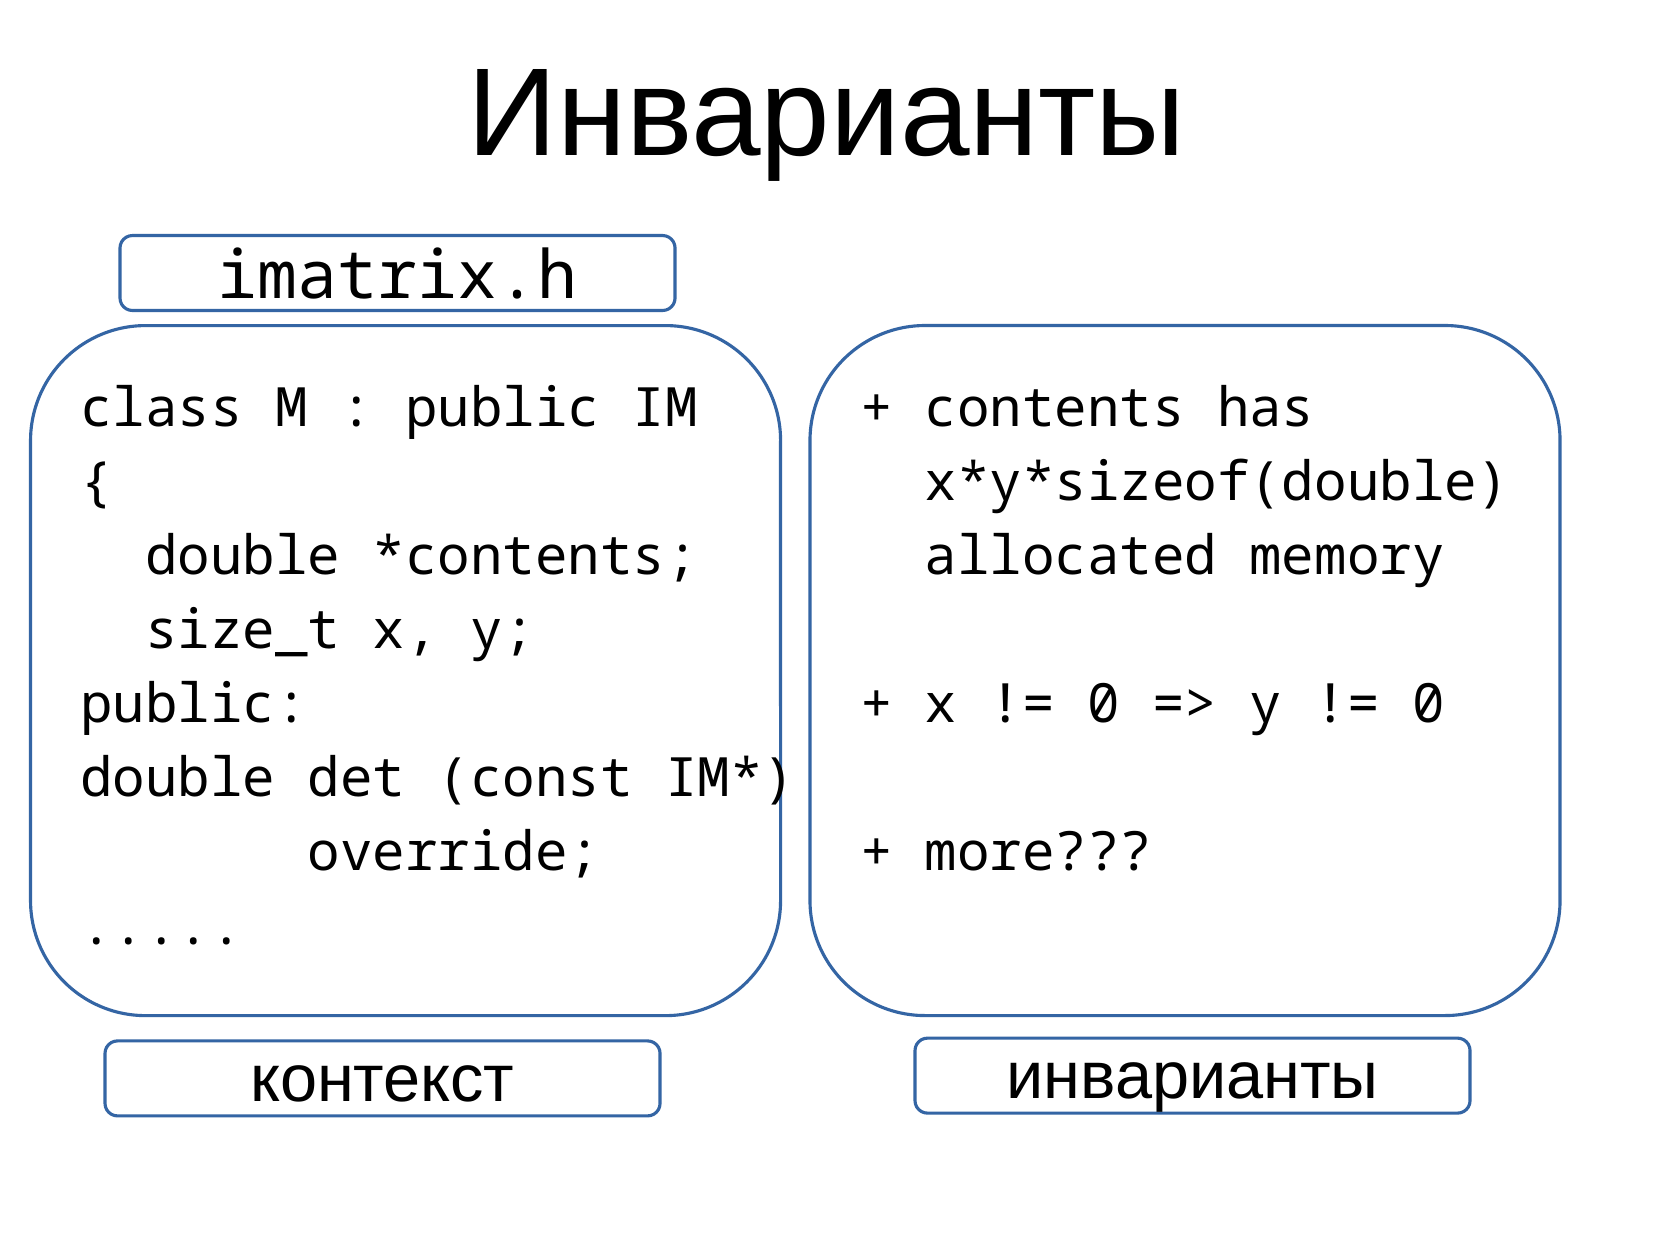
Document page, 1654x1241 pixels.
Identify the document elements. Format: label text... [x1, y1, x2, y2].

text_box imatrix.h [120, 235, 676, 311]
text_box контекст [105, 1040, 661, 1116]
text_box инварианты [915, 1038, 1471, 1114]
title Инварианты [82, 8, 1571, 216]
text_box + contents has x*y*sizeof(double) allocated memory + x != 0 => y != 0 + more??? [810, 325, 1561, 1016]
text_box class M : public IM { double *contents; size_t x, y; public: double det (const IM*) override; ..... [30, 325, 781, 1016]
